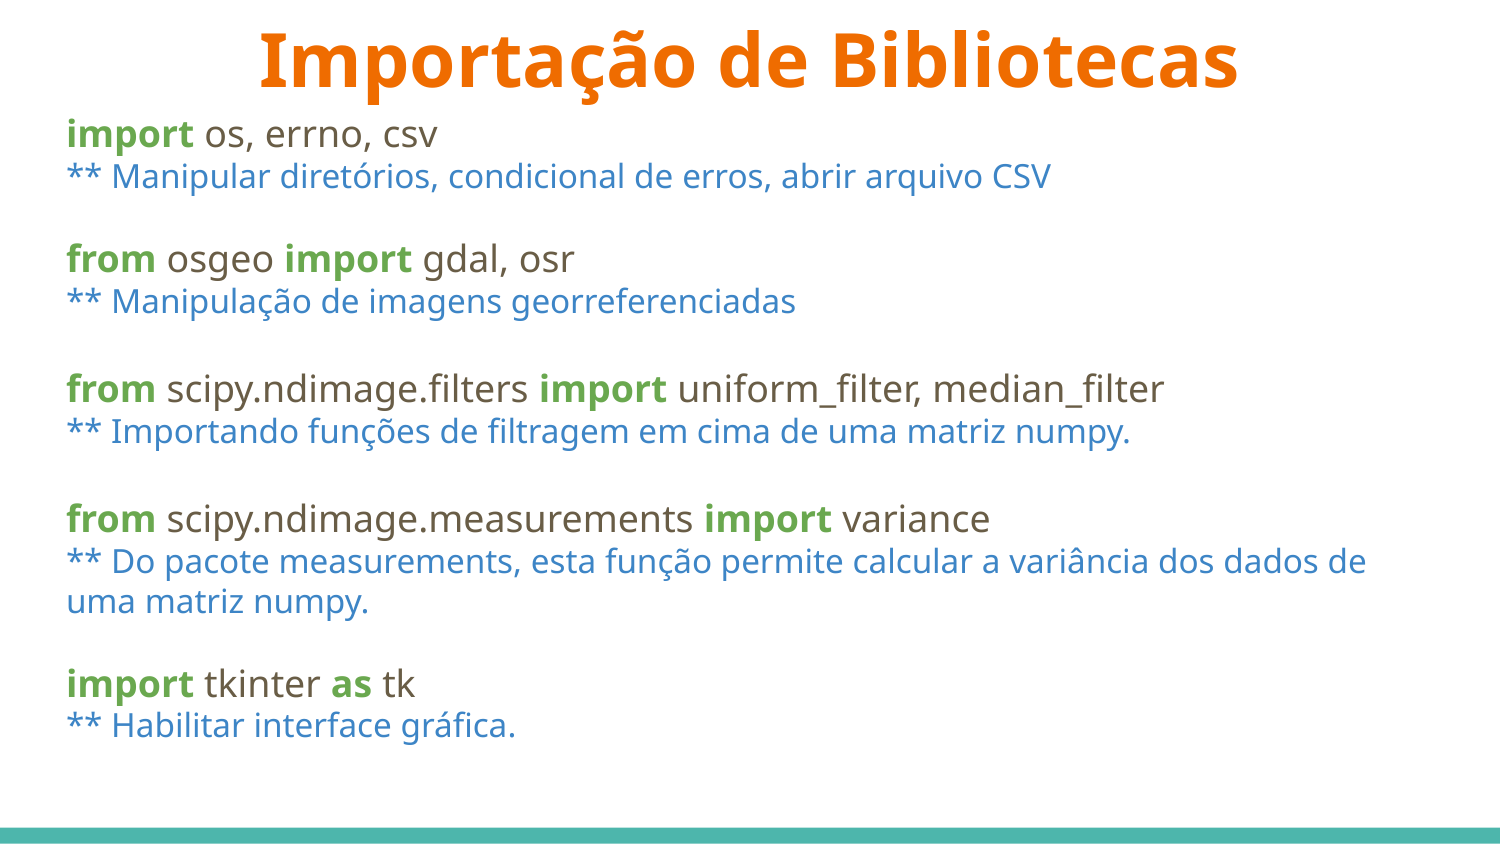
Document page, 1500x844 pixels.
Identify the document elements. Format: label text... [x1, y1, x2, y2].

list import os, errno, csv ** Manipular diretórios, condicional de erros, abrir arquivo CSV from osgeo import gdal, osr ** Manipulação de imagens georreferenciadas from scipy.ndimage.filters import uniform_filter, median_filter ** Importando funções de filtragem em cima de uma matriz numpy. from scipy.ndimage.measurements import variance ** Do pacote measurements, esta função permite calcular a variância dos dados de uma matriz numpy. import tkinter as tk ** Habilitar interface gráfica. [51, 95, 1449, 807]
title Importação de Bibliotecas [51, 0, 1449, 95]
